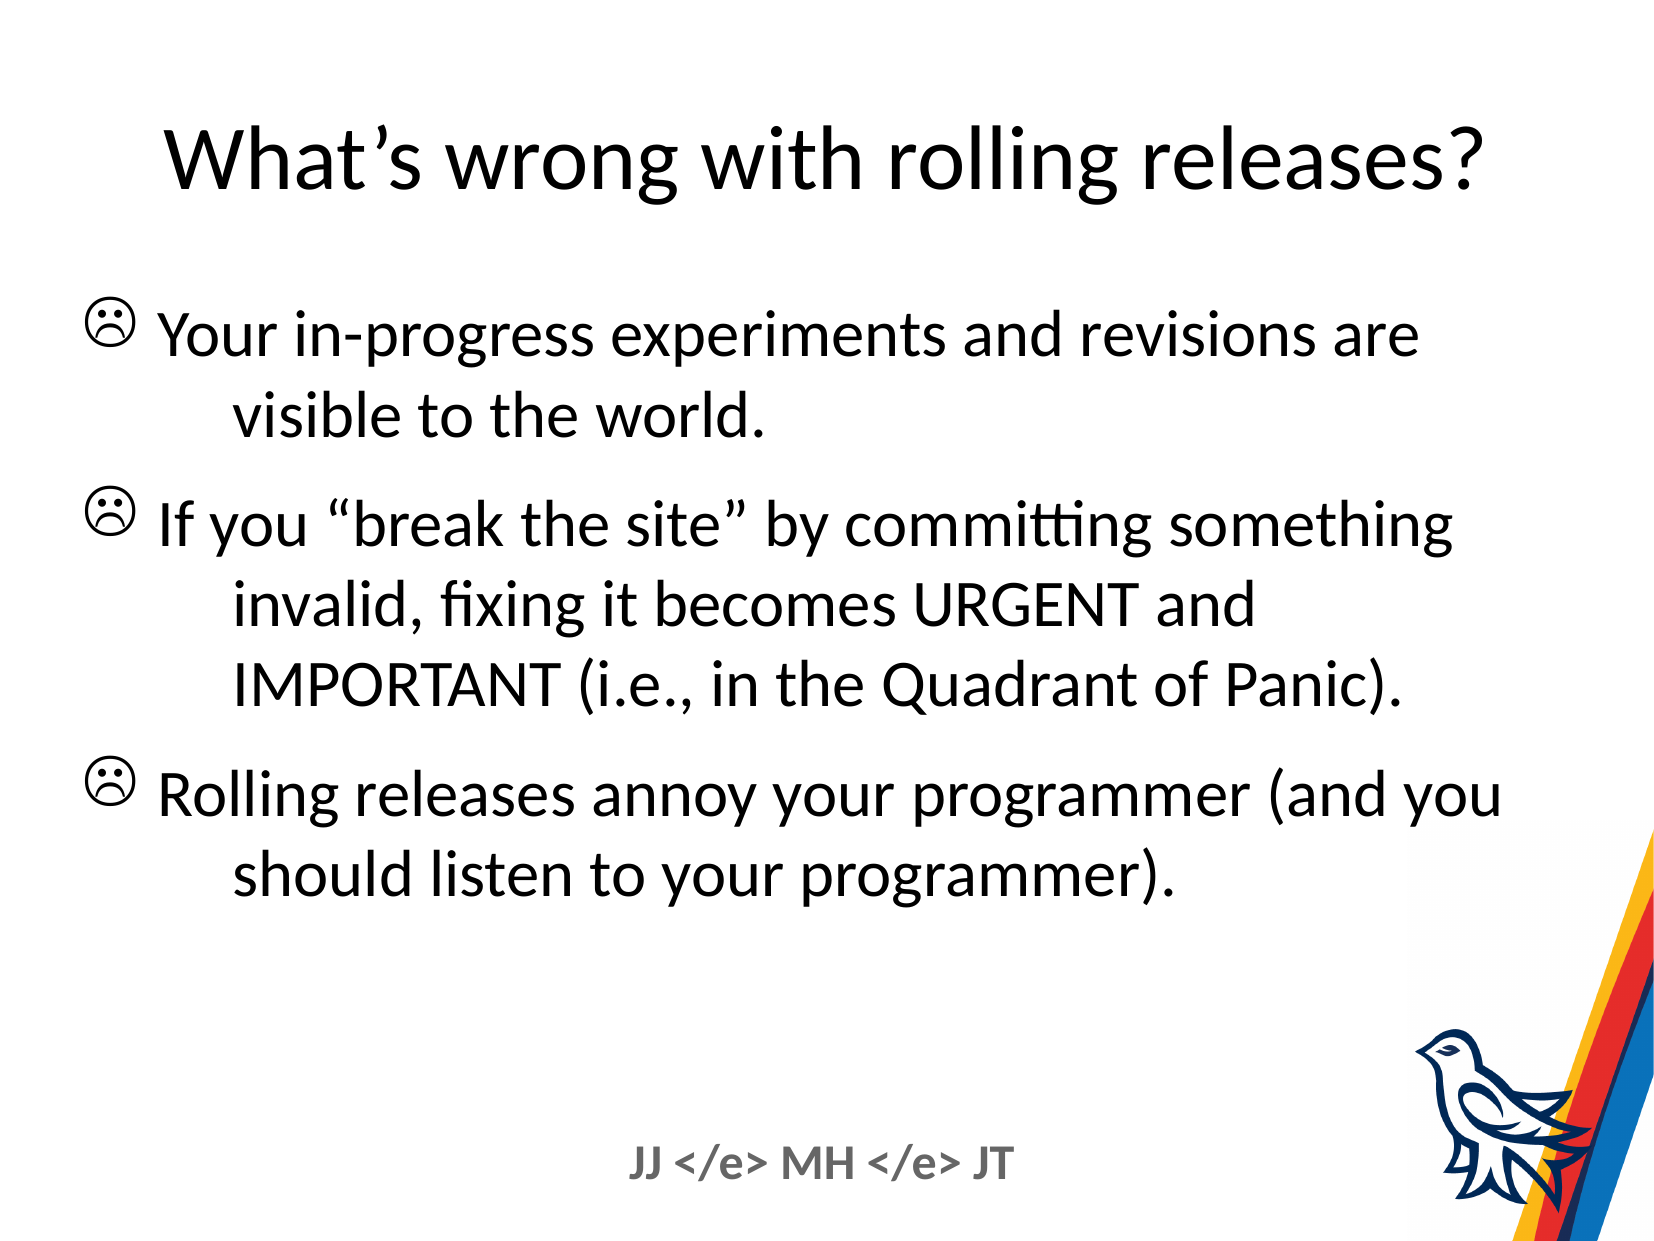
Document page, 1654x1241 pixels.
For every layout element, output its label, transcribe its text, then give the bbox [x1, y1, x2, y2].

text_box JJ </e> MH </e> JT [565, 1129, 1090, 1216]
list Your in-progress experiments and revisions are visible to the world. If you “break the site” by committing something invalid, fixing it becomes URGENT and IMPORTANT (i.e., in the Quadrant of Panic). Rolling releases annoy your programmer (and you should listen to your programmer). [82, 290, 1571, 1010]
title What’s wrong with rolling releases? [82, 49, 1571, 257]
